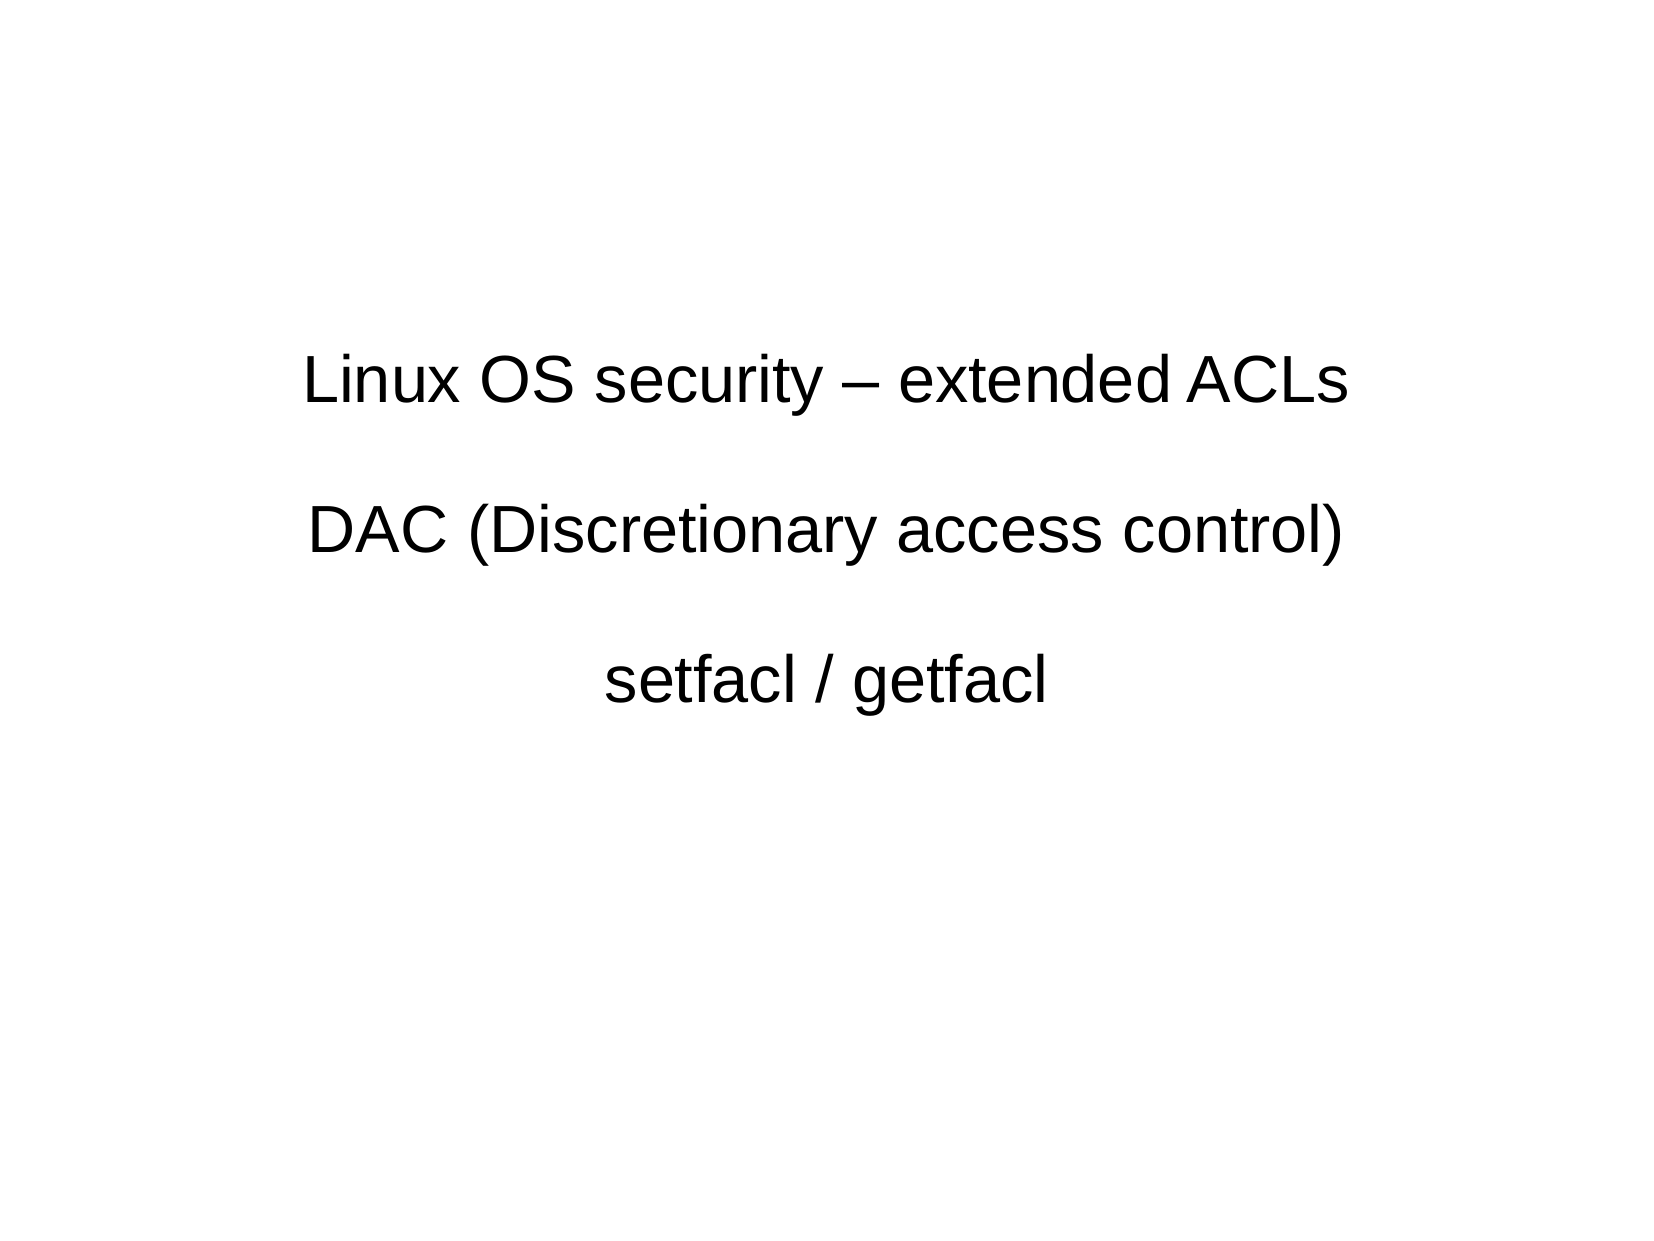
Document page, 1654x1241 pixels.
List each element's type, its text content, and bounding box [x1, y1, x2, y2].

subtitle Linux OS security – extended ACLs DAC (Discretionary access control) setfacl / getfacl [82, 49, 1571, 1010]
